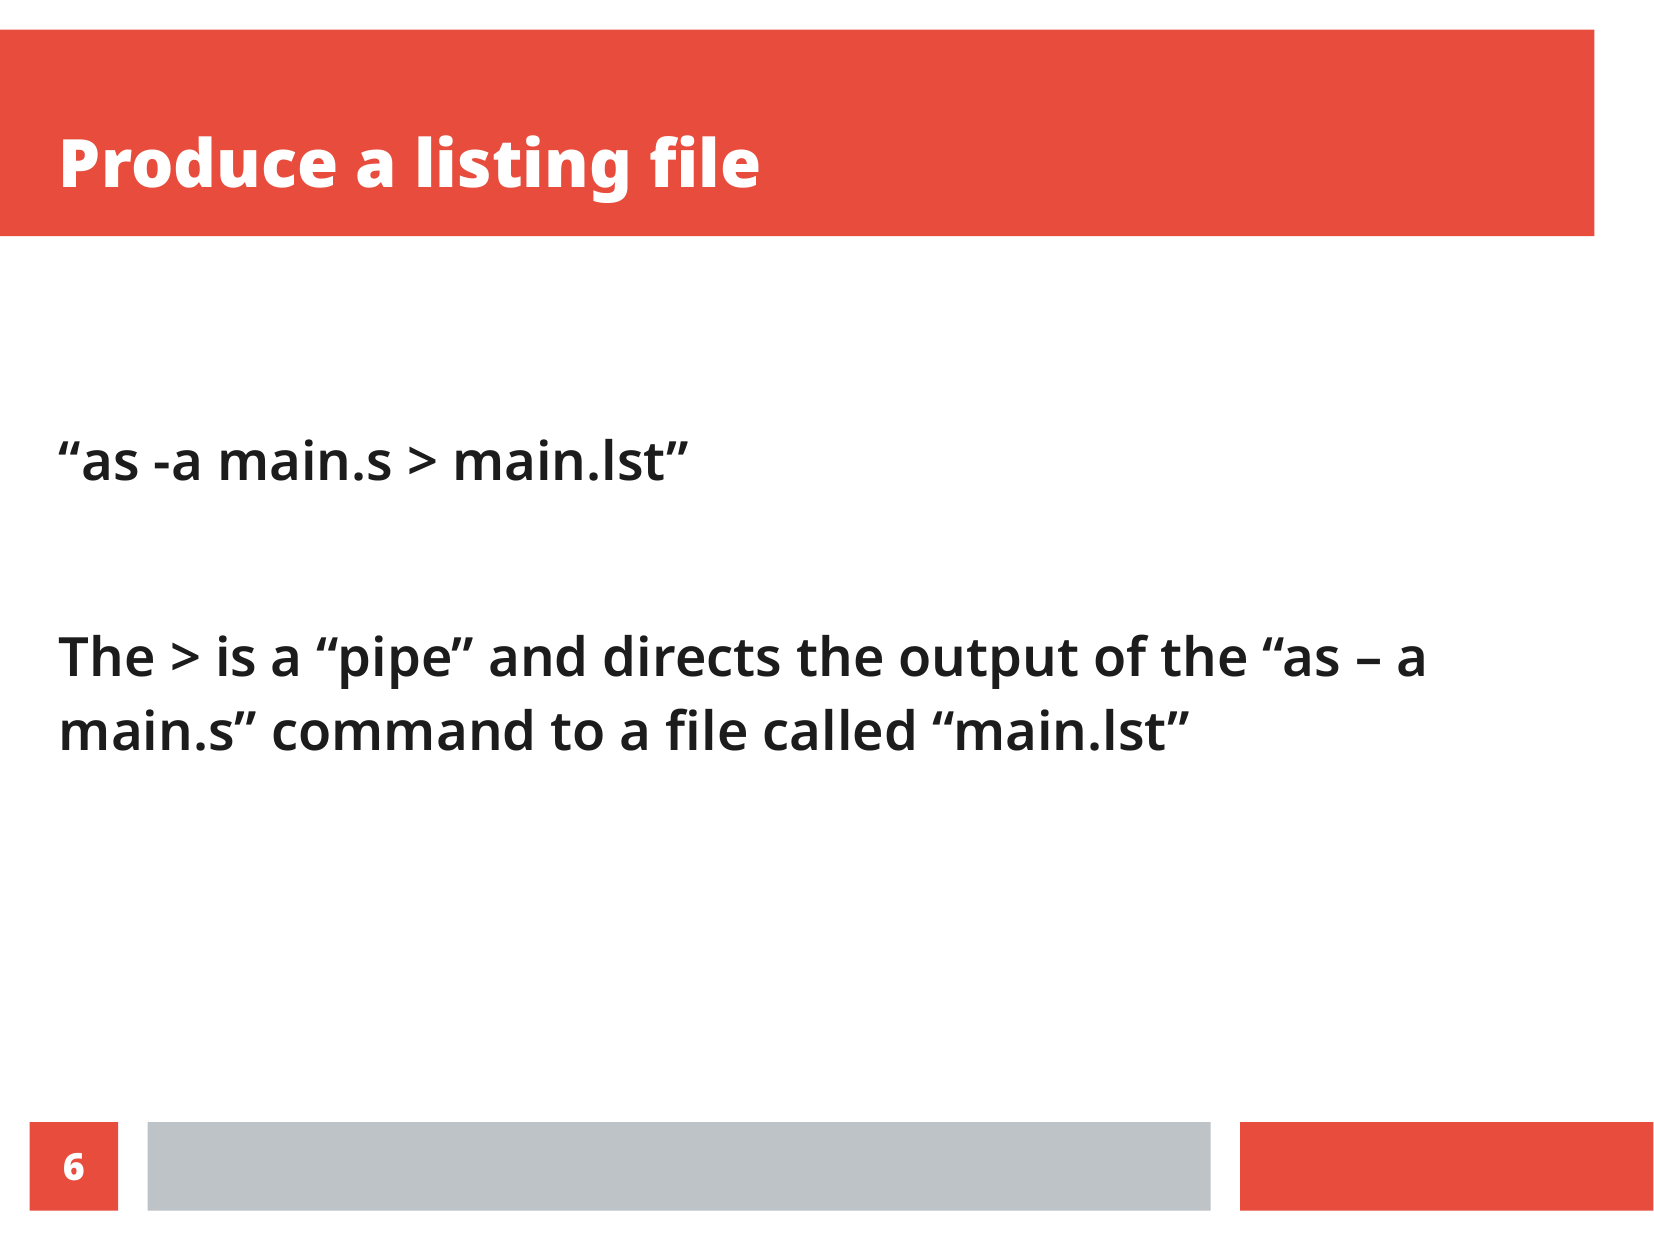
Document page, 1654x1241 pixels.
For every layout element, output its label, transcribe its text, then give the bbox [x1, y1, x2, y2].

list “as -a main.s > main.lst” The > is a “pipe” and directs the output of the “as – a main.s” command to a file called “main.lst” [59, 324, 1565, 1093]
title Produce a listing file [59, 59, 1595, 207]
